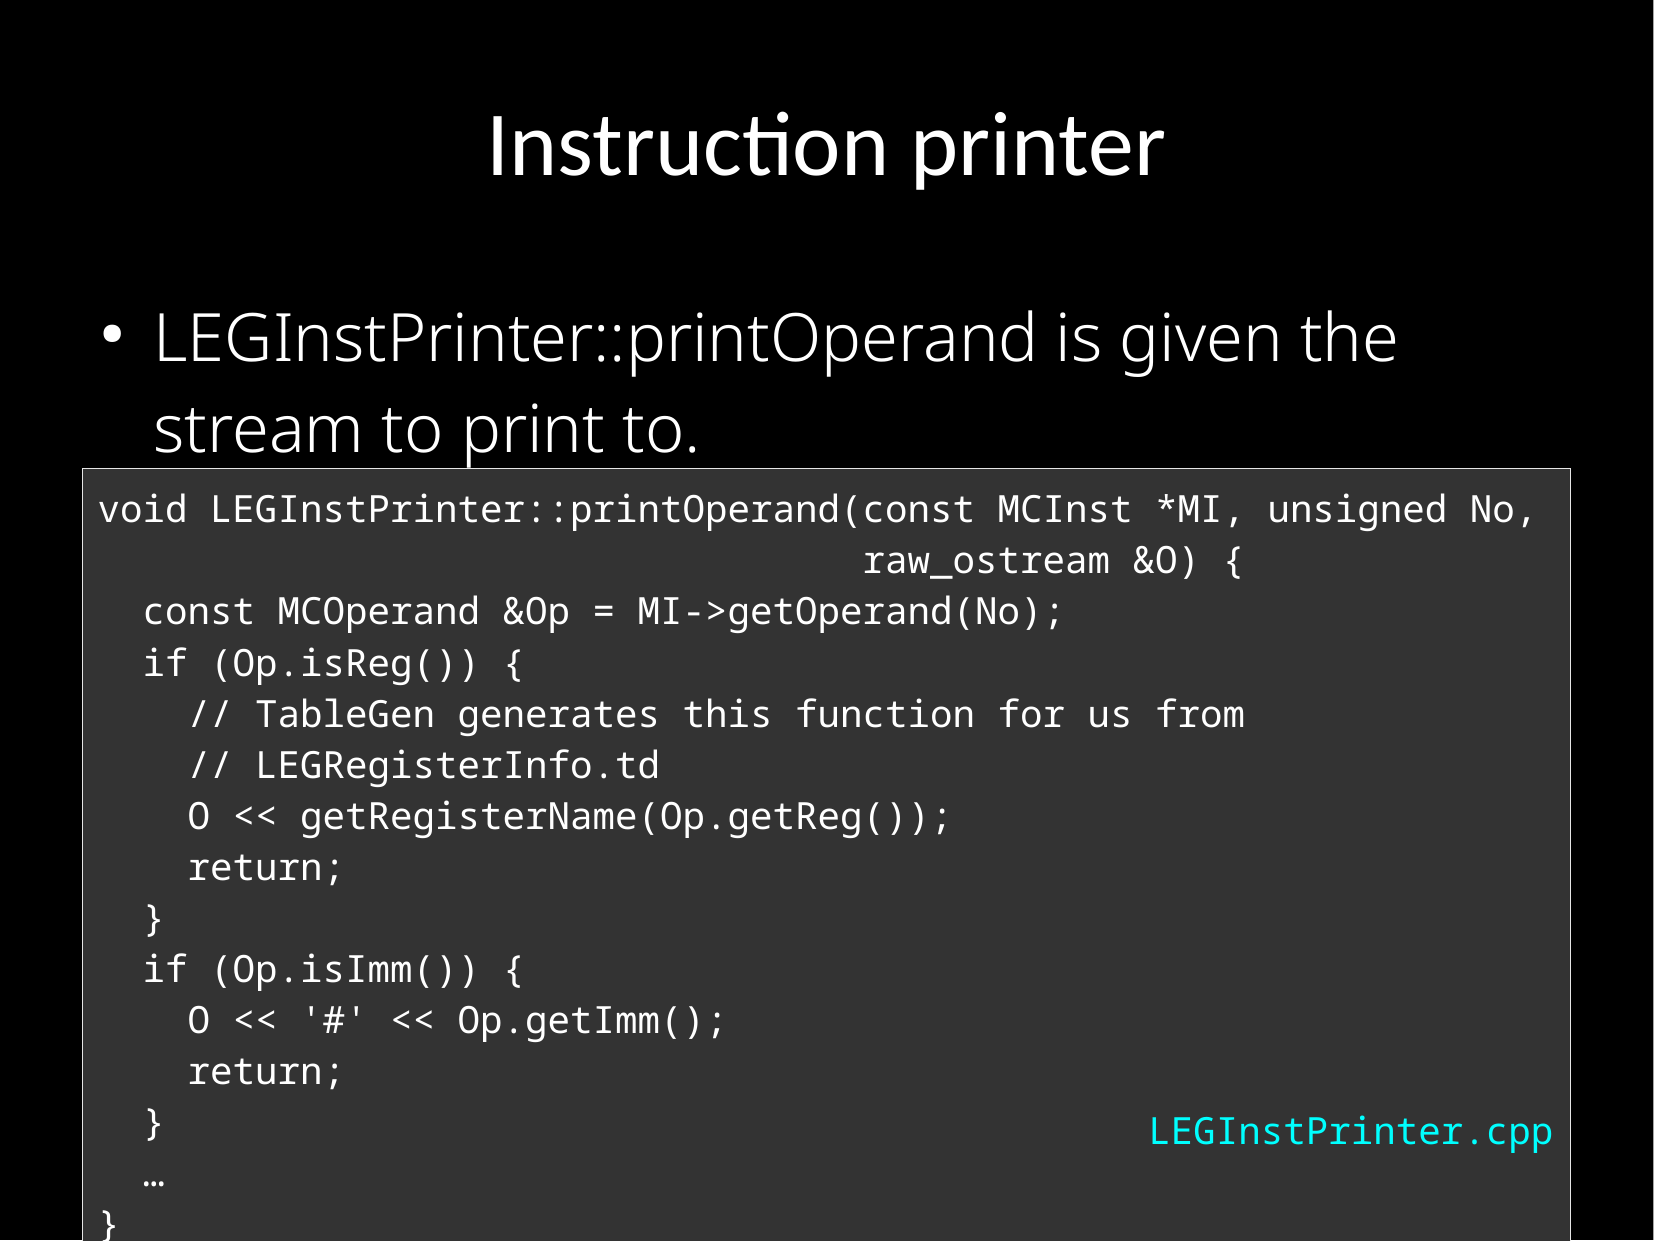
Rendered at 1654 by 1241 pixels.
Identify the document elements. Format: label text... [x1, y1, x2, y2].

text_box void LEGInstPrinter::printOperand(const MCInst *MI, unsigned No, raw_ostream &O) { const MCOperand &Op = MI->getOperand(No); if (Op.isReg()) { // TableGen generates this function for us from // LEGRegisterInfo.td O << getRegisterName(Op.getReg()); return; } if (Op.isImm()) { O << '#' << Op.getImm(); return; } … } [82, 468, 1571, 1158]
text_box LEGInstPrinter.cpp [998, 1104, 1566, 1149]
title Instruction printer [82, 49, 1571, 257]
list LEGInstPrinter::printOperand is given the stream to print to. [82, 290, 1571, 468]
